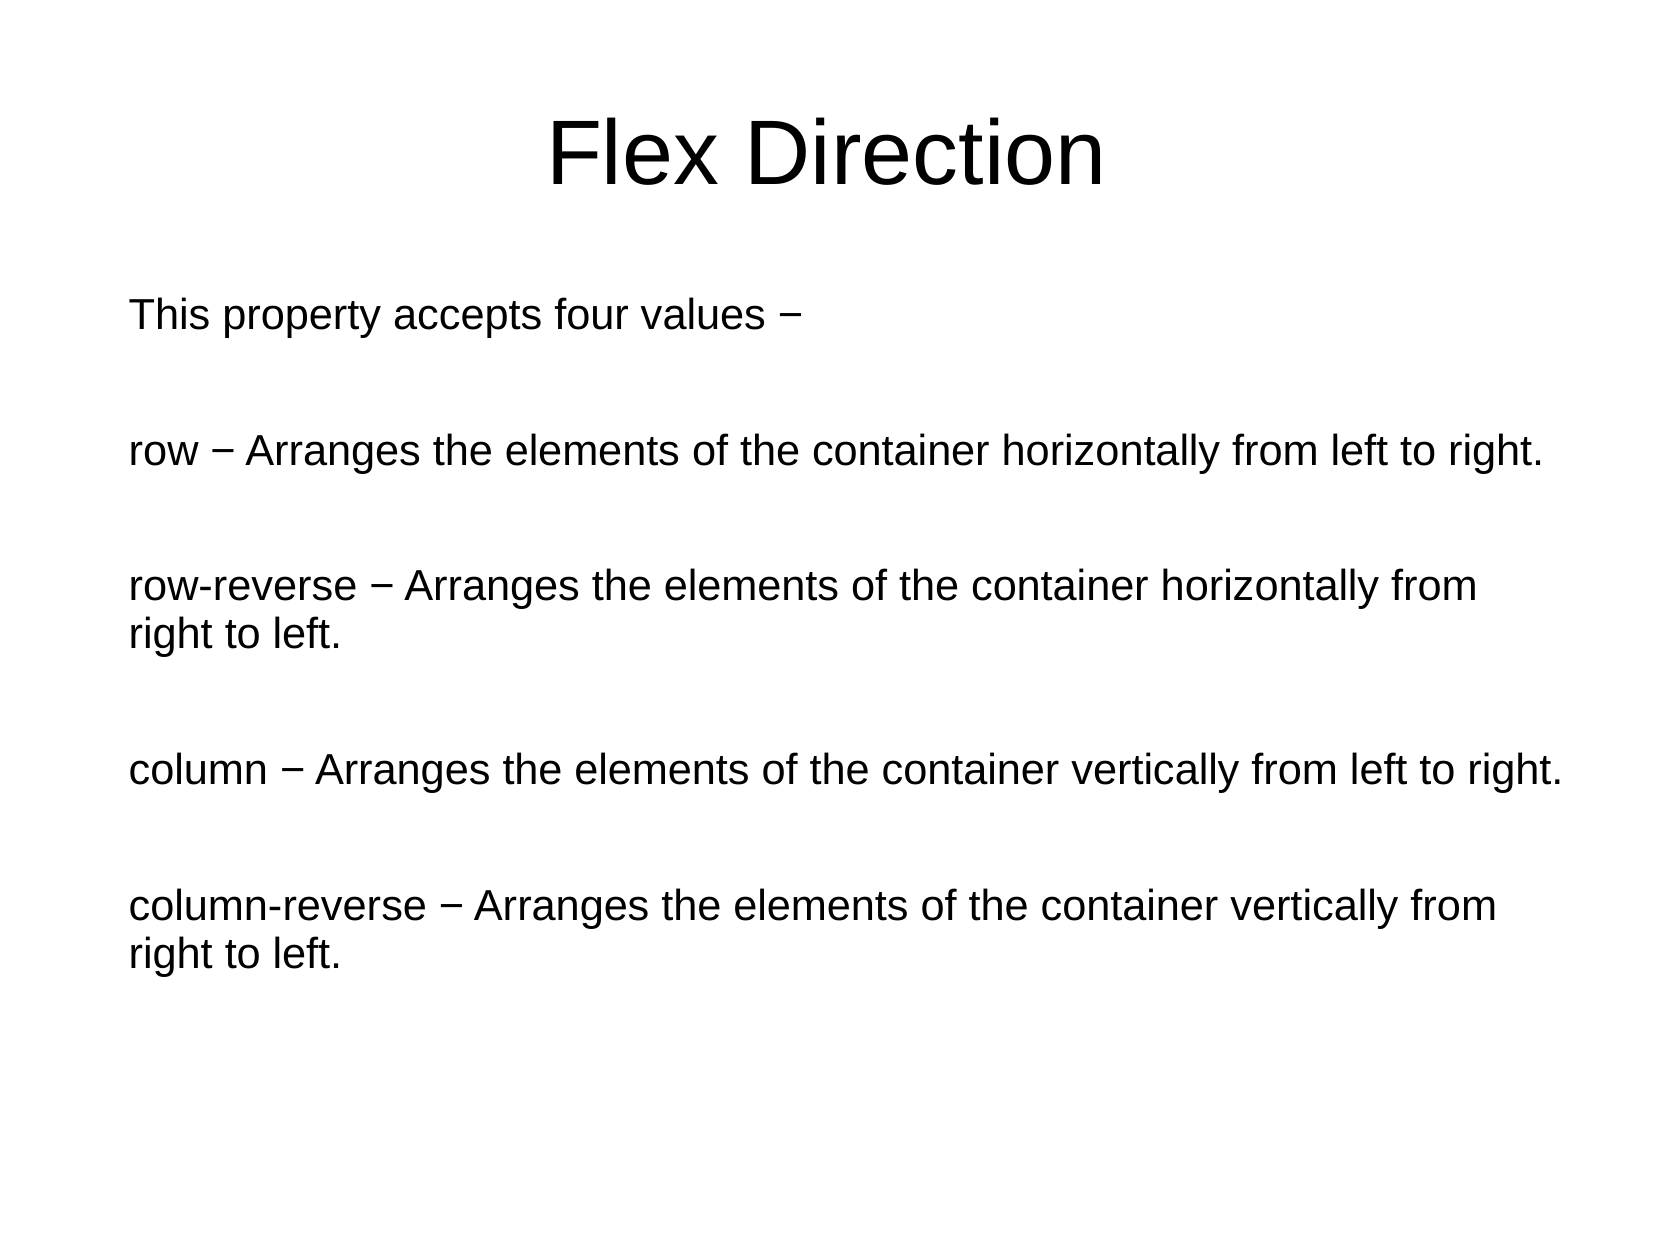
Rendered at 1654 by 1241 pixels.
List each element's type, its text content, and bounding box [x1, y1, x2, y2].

list This property accepts four values − row − Arranges the elements of the container horizontally from left to right. row-reverse − Arranges the elements of the container horizontally from right to left. column − Arranges the elements of the container vertically from left to right. column-reverse − Arranges the elements of the container vertically from right to left. [82, 290, 1571, 1010]
title Flex Direction [82, 49, 1571, 257]
